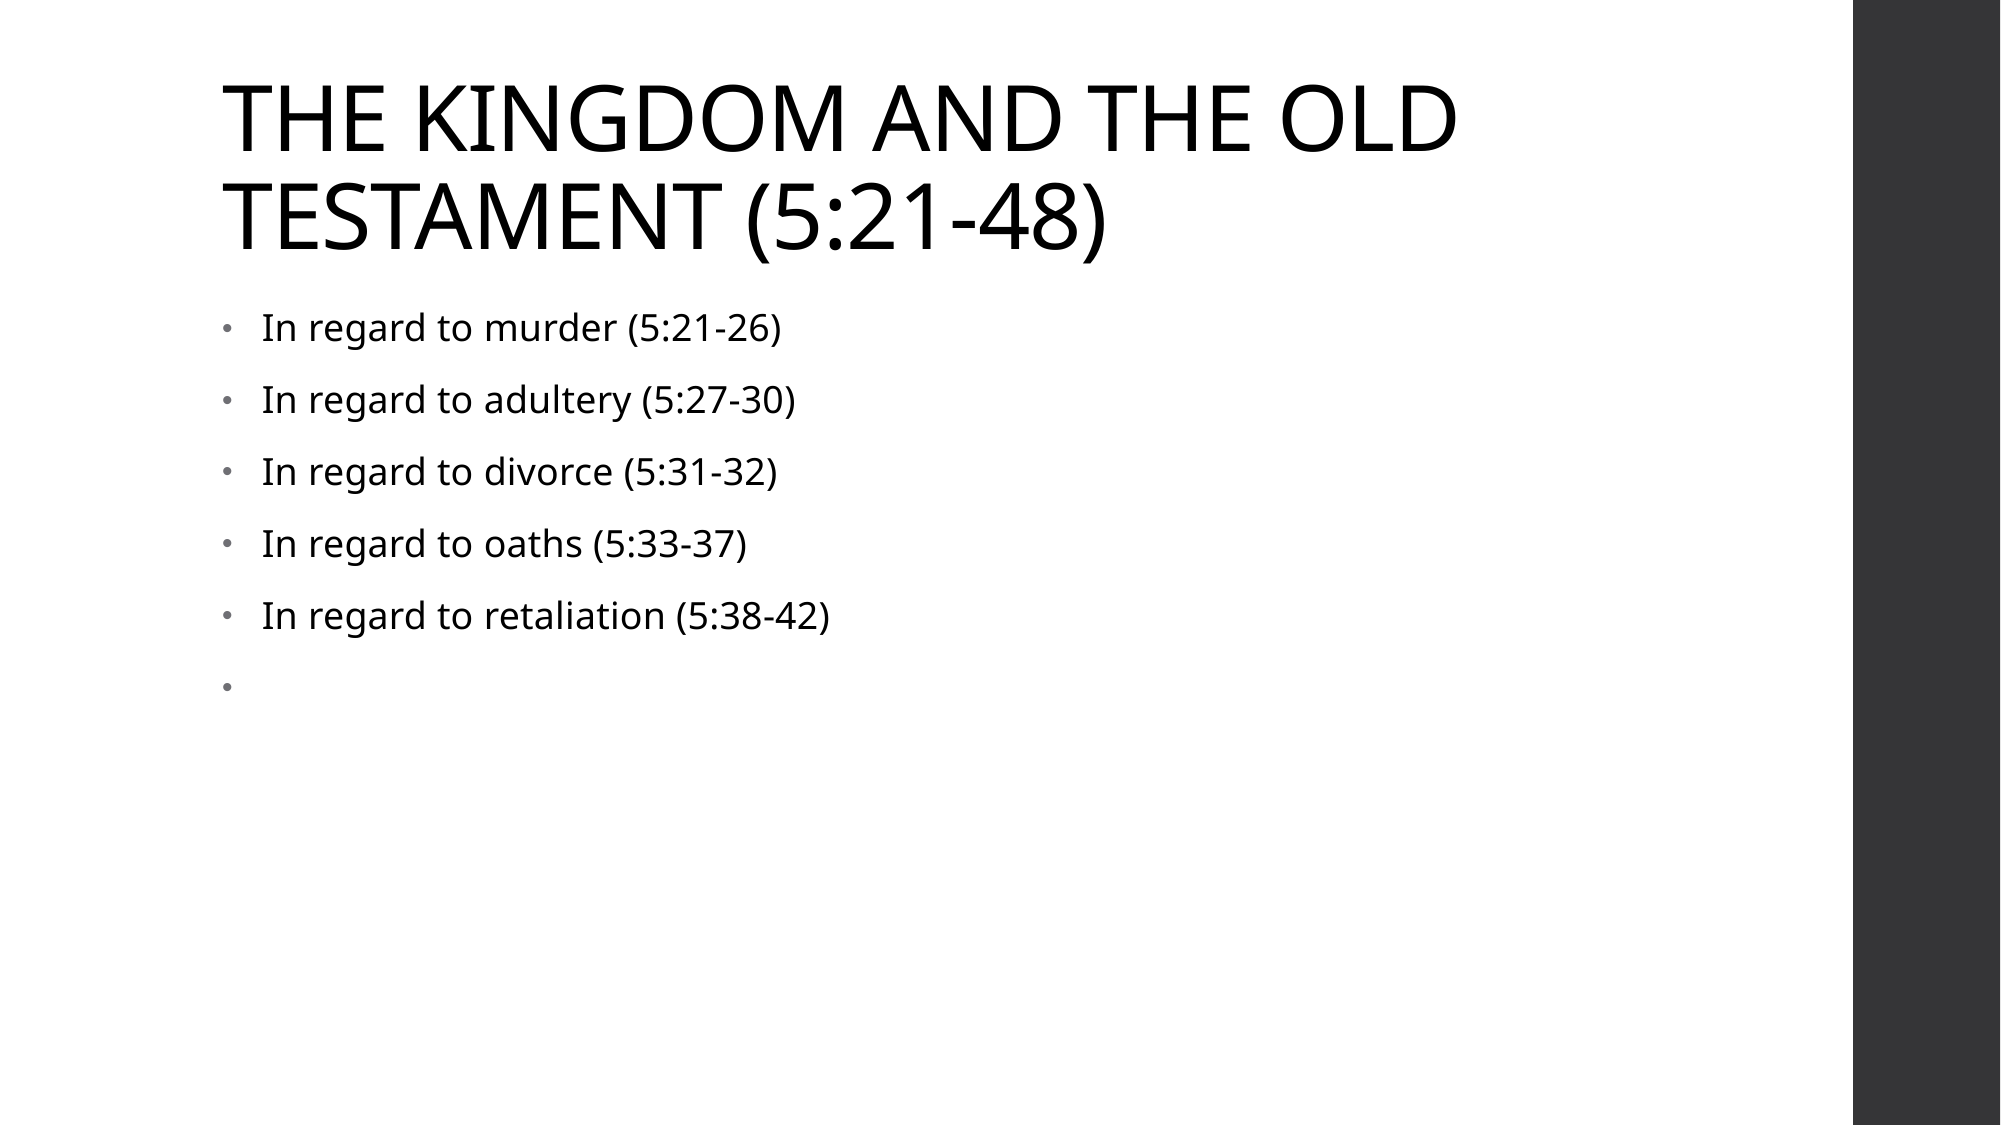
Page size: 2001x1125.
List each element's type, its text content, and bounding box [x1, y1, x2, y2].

list In regard to murder (5:21-26) In regard to adultery (5:27-30) In regard to divorce (5:31-32) In regard to oaths (5:33-37) In regard to retaliation (5:38-42) [206, 299, 1617, 1014]
title THE KINGDOM AND THE OLD TESTAMENT (5:21-48) [206, 60, 1797, 278]
